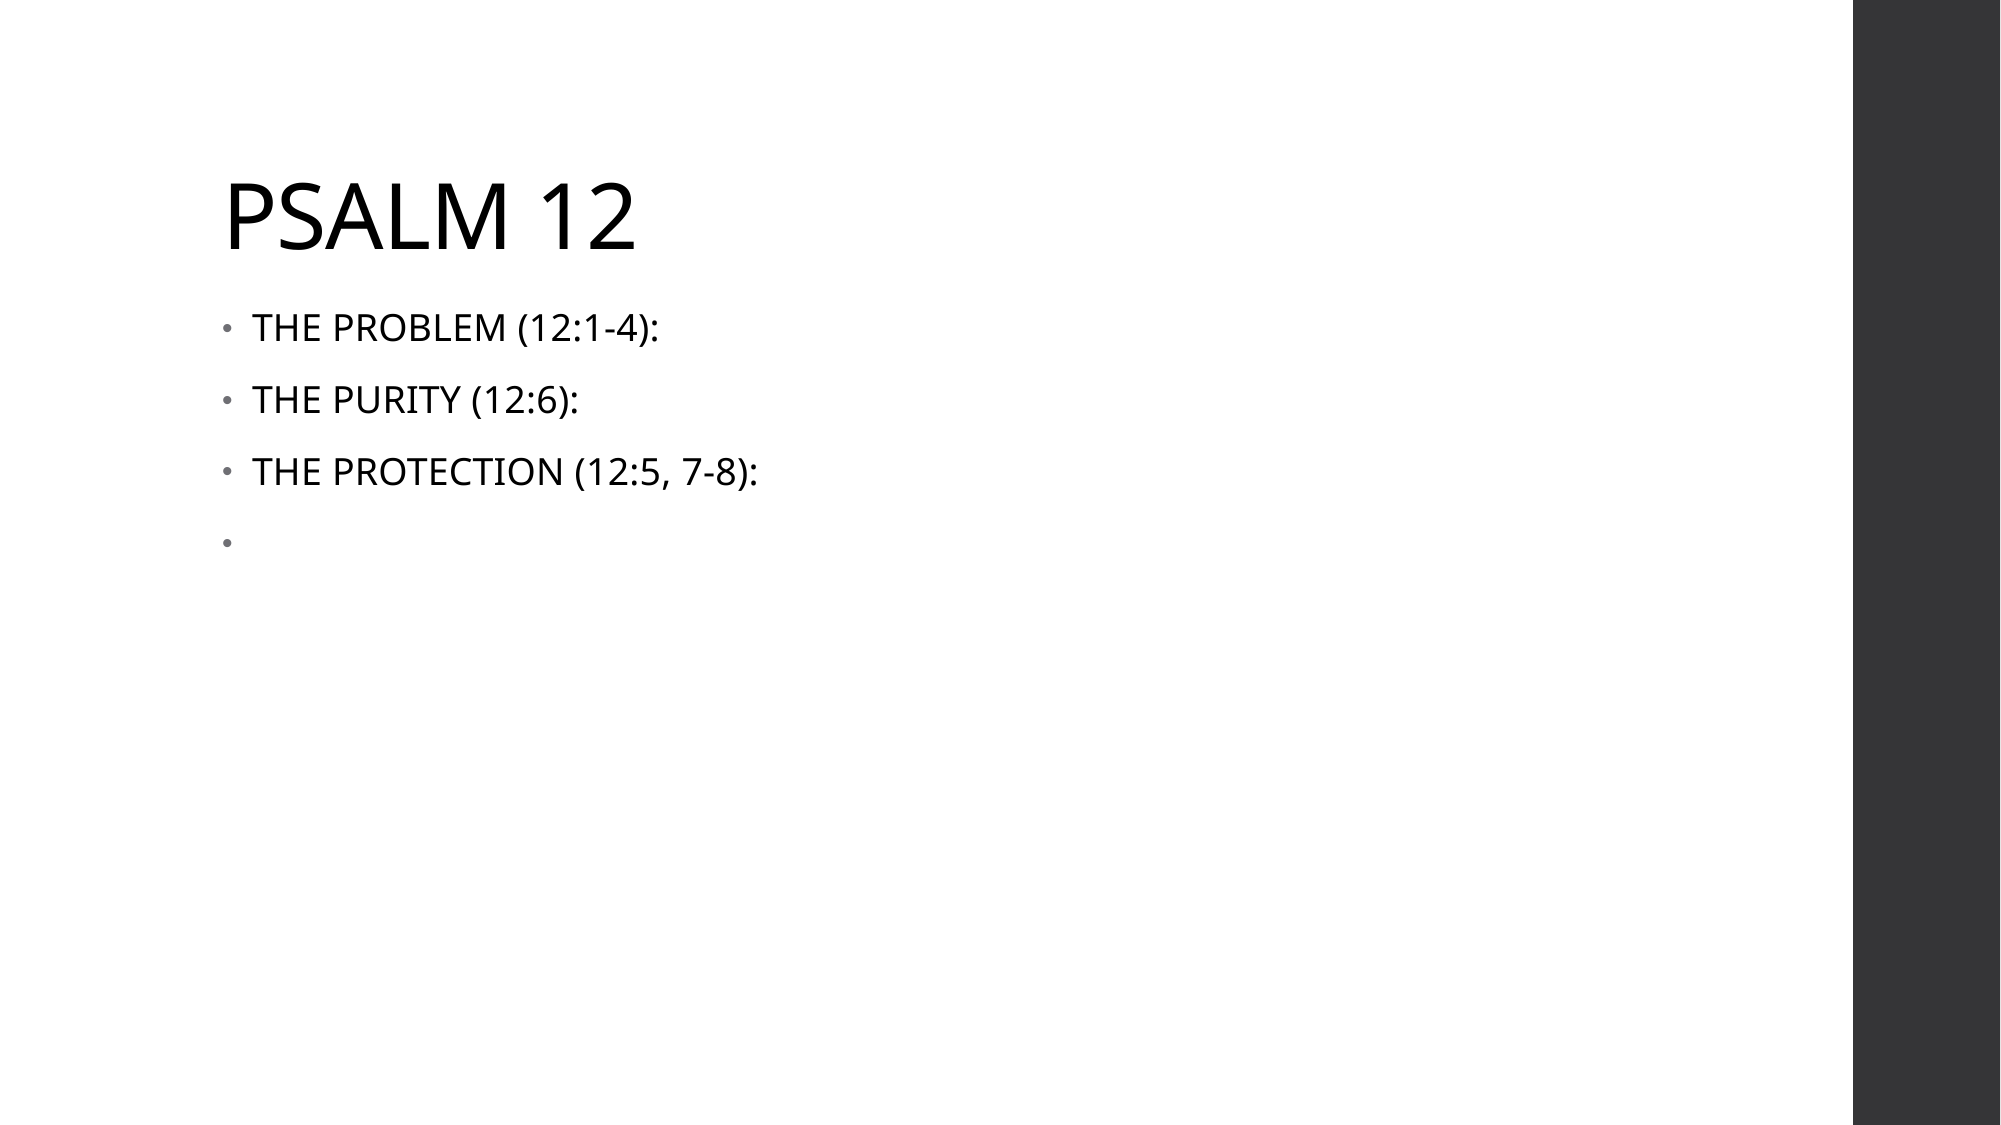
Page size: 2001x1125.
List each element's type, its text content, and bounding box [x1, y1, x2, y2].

list THE PROBLEM (12:1-4): THE PURITY (12:6): THE PROTECTION (12:5, 7-8): [206, 299, 1617, 1014]
title PSALM 12 [206, 60, 1797, 278]
